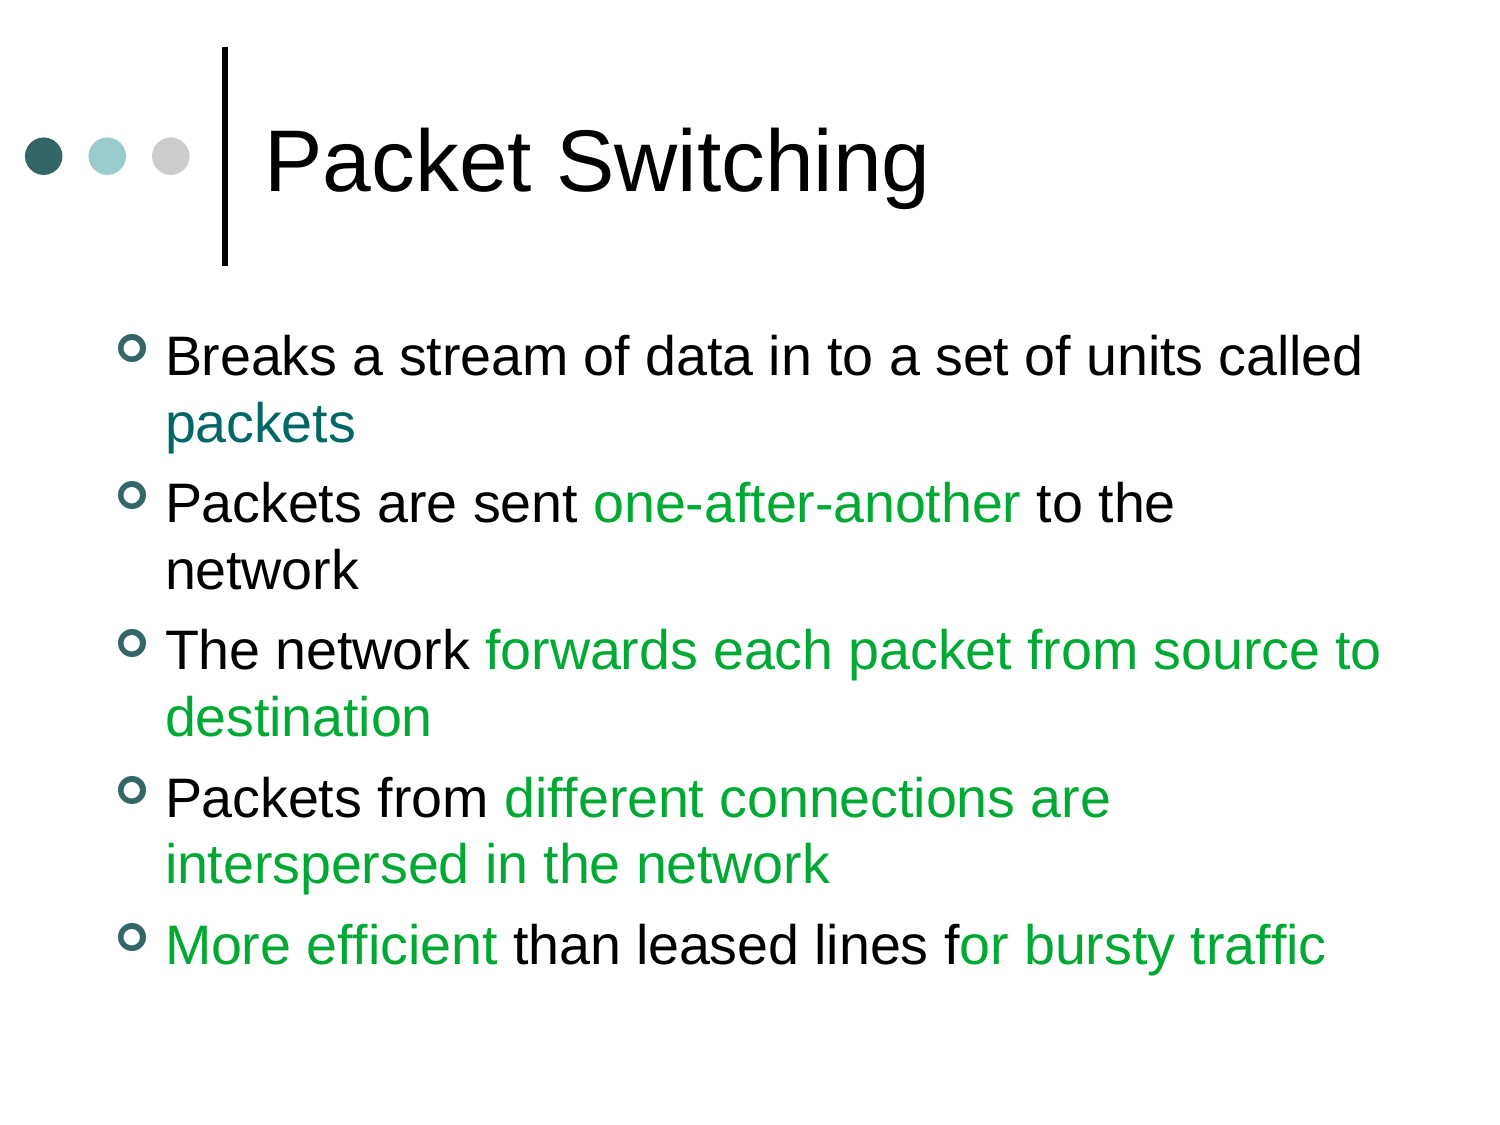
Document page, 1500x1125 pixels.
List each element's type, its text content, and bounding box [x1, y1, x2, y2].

title Packet Switching [249, 31, 1401, 282]
list Breaks a stream of data in to a set of units called packets Packets are sent one-after-another to the network The network forwards each packet from source to destination Packets from different connections are interspersed in the network More efficient than leased lines for bursty traffic [100, 312, 1400, 988]
